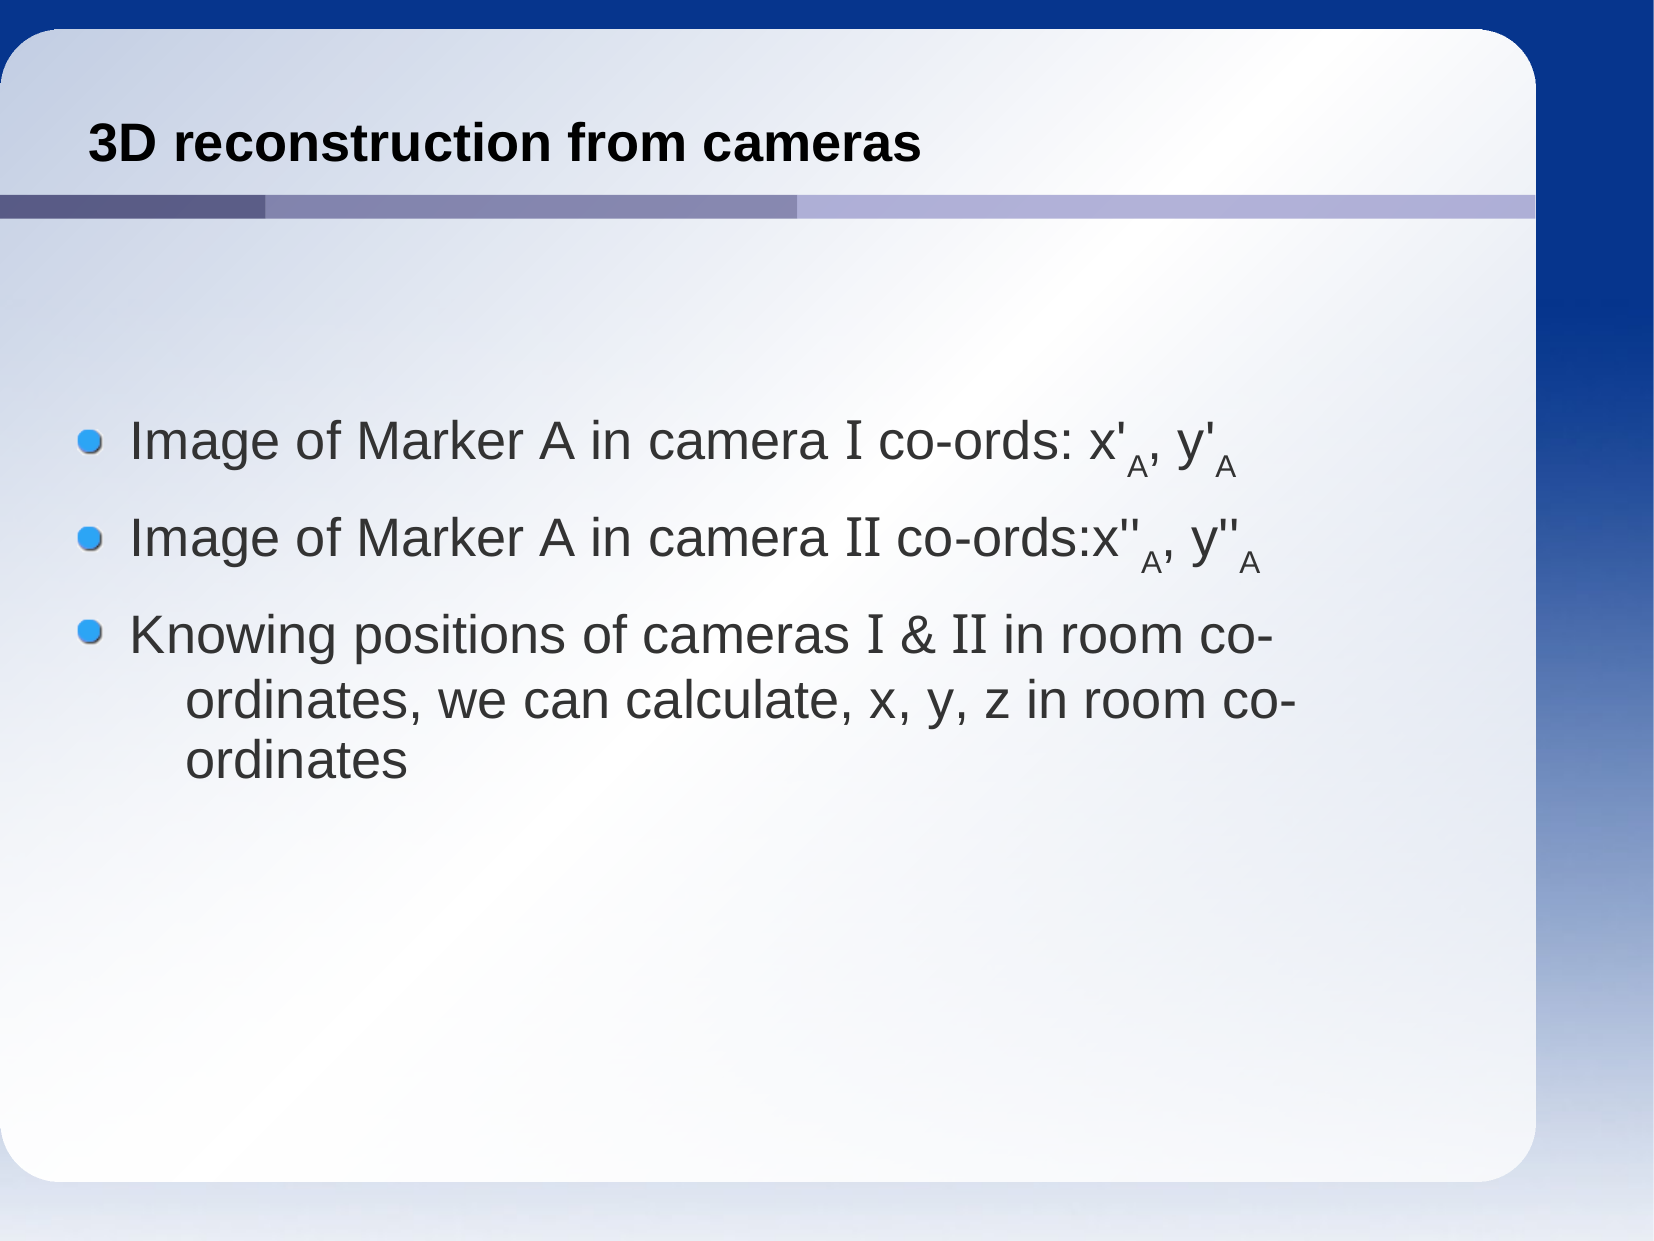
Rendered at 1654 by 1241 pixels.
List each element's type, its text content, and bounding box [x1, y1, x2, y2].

title 3D reconstruction from cameras [88, 49, 1193, 237]
picture [0, 0, 1654, 1241]
list Image of Marker A in camera I co-ords: x'A, y'A Image of Marker A in camera II co-ords:x''A, y''A Knowing positions of cameras I & II in room co-ordinates, we can calculate, x, y, z in room co-ordinates [59, 401, 1465, 945]
